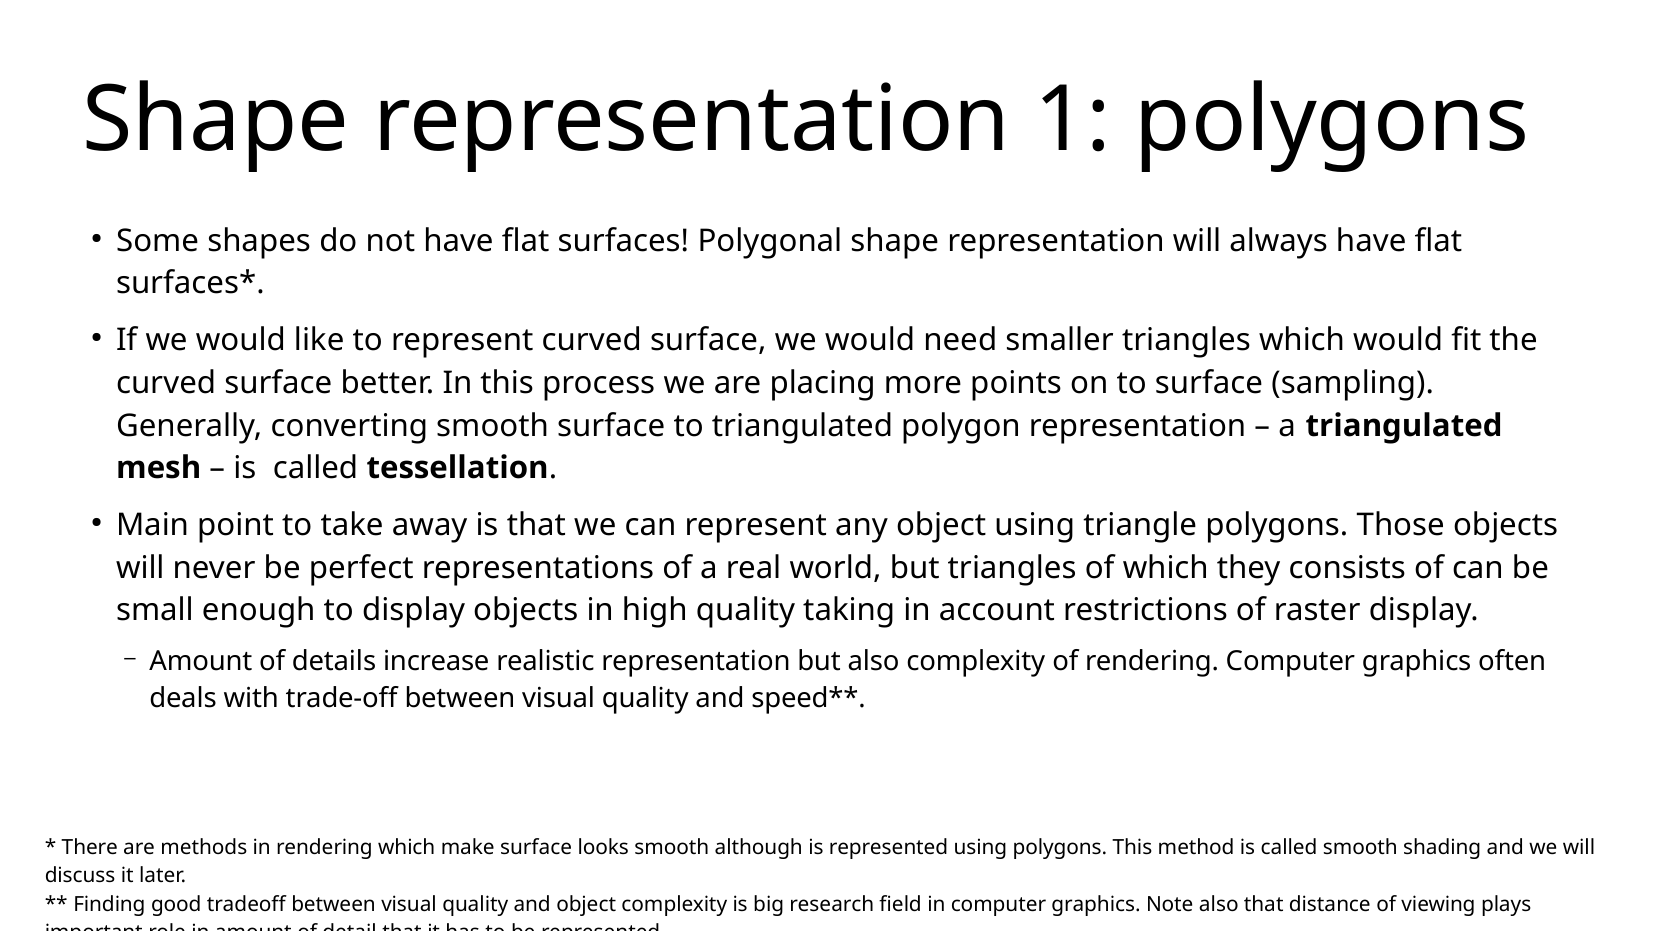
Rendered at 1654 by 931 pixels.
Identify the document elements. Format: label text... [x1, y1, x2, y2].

title Shape representation 1: polygons [82, 37, 1571, 193]
list Some shapes do not have flat surfaces! Polygonal shape representation will always have flat surfaces*. If we would like to represent curved surface, we would need smaller triangles which would fit the curved surface better. In this process we are placing more points on to surface (sampling). Generally, converting smooth surface to triangulated polygon representation – a triangulated mesh – is called tessellation. Main point to take away is that we can represent any object using triangle polygons. Those objects will never be perfect representations of a real world, but triangles of which they consists of can be small enough to display objects in high quality taking in account restrictions of raster display. Amount of details increase realistic representation but also complexity of rendering. Computer graphics often deals with trade-off between visual quality and speed**. [82, 217, 1571, 758]
text_box * There are methods in rendering which make surface looks smooth although is represented using polygons. This method is called smooth shading and we will discuss it later. ** Finding good tradeoff between visual quality and object complexity is big research field in computer graphics. Note also that distance of viewing plays important role in amount of detail that it has to be represented. [30, 825, 1621, 931]
